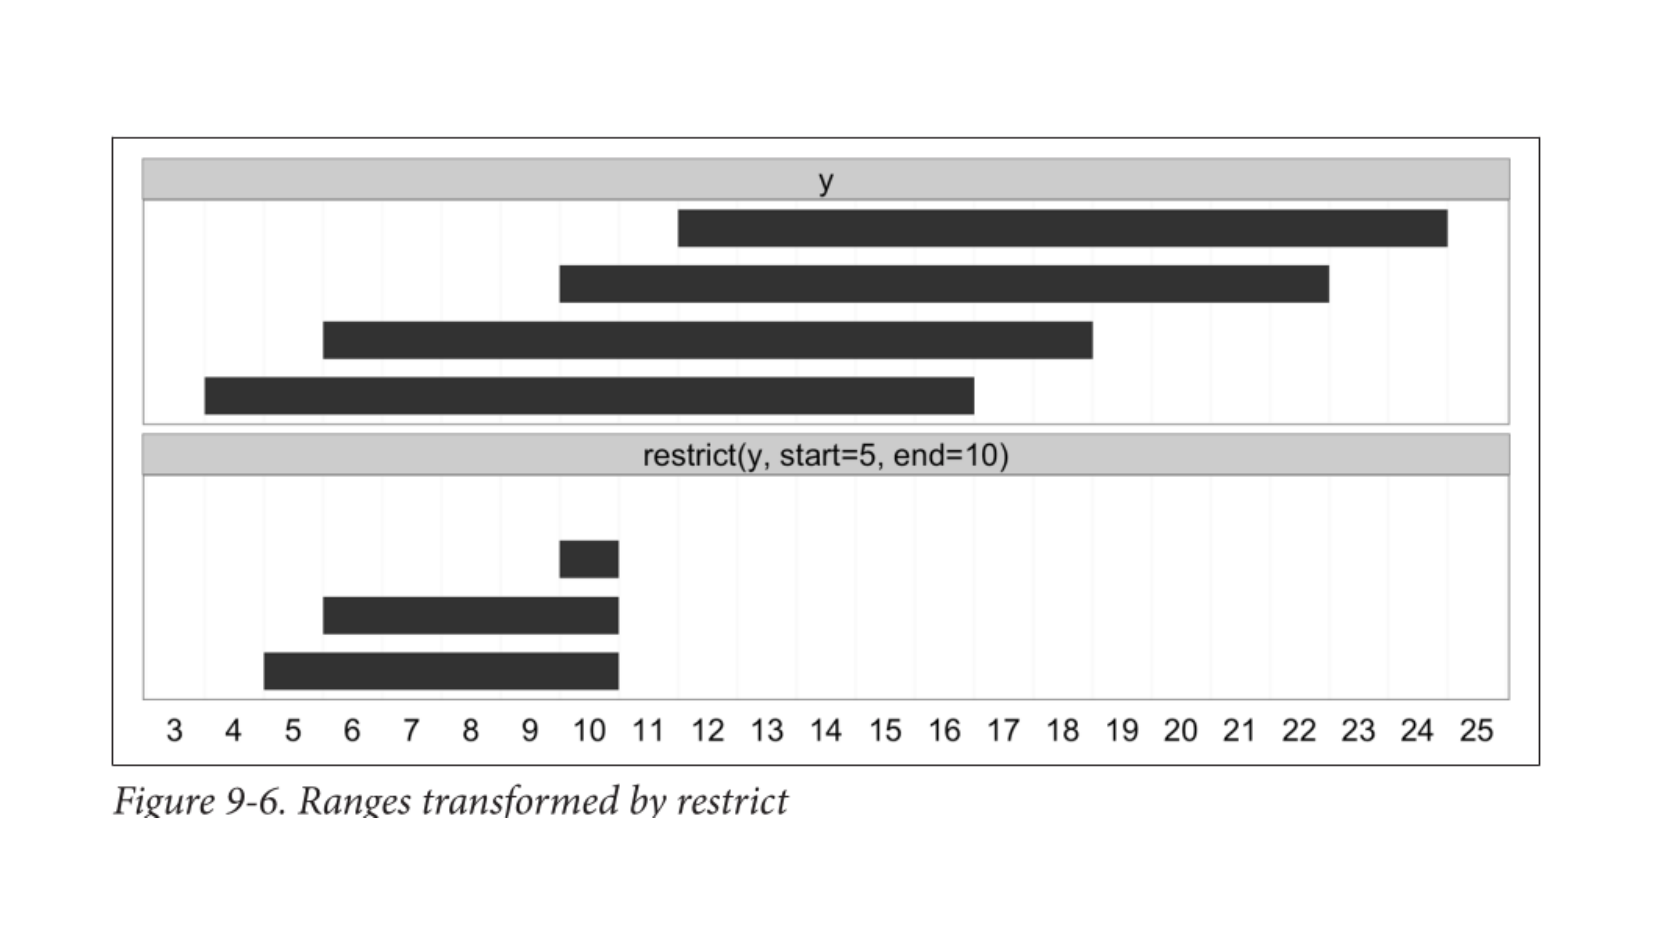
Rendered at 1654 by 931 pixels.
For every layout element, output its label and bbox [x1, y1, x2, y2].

picture [101, 117, 1564, 818]
